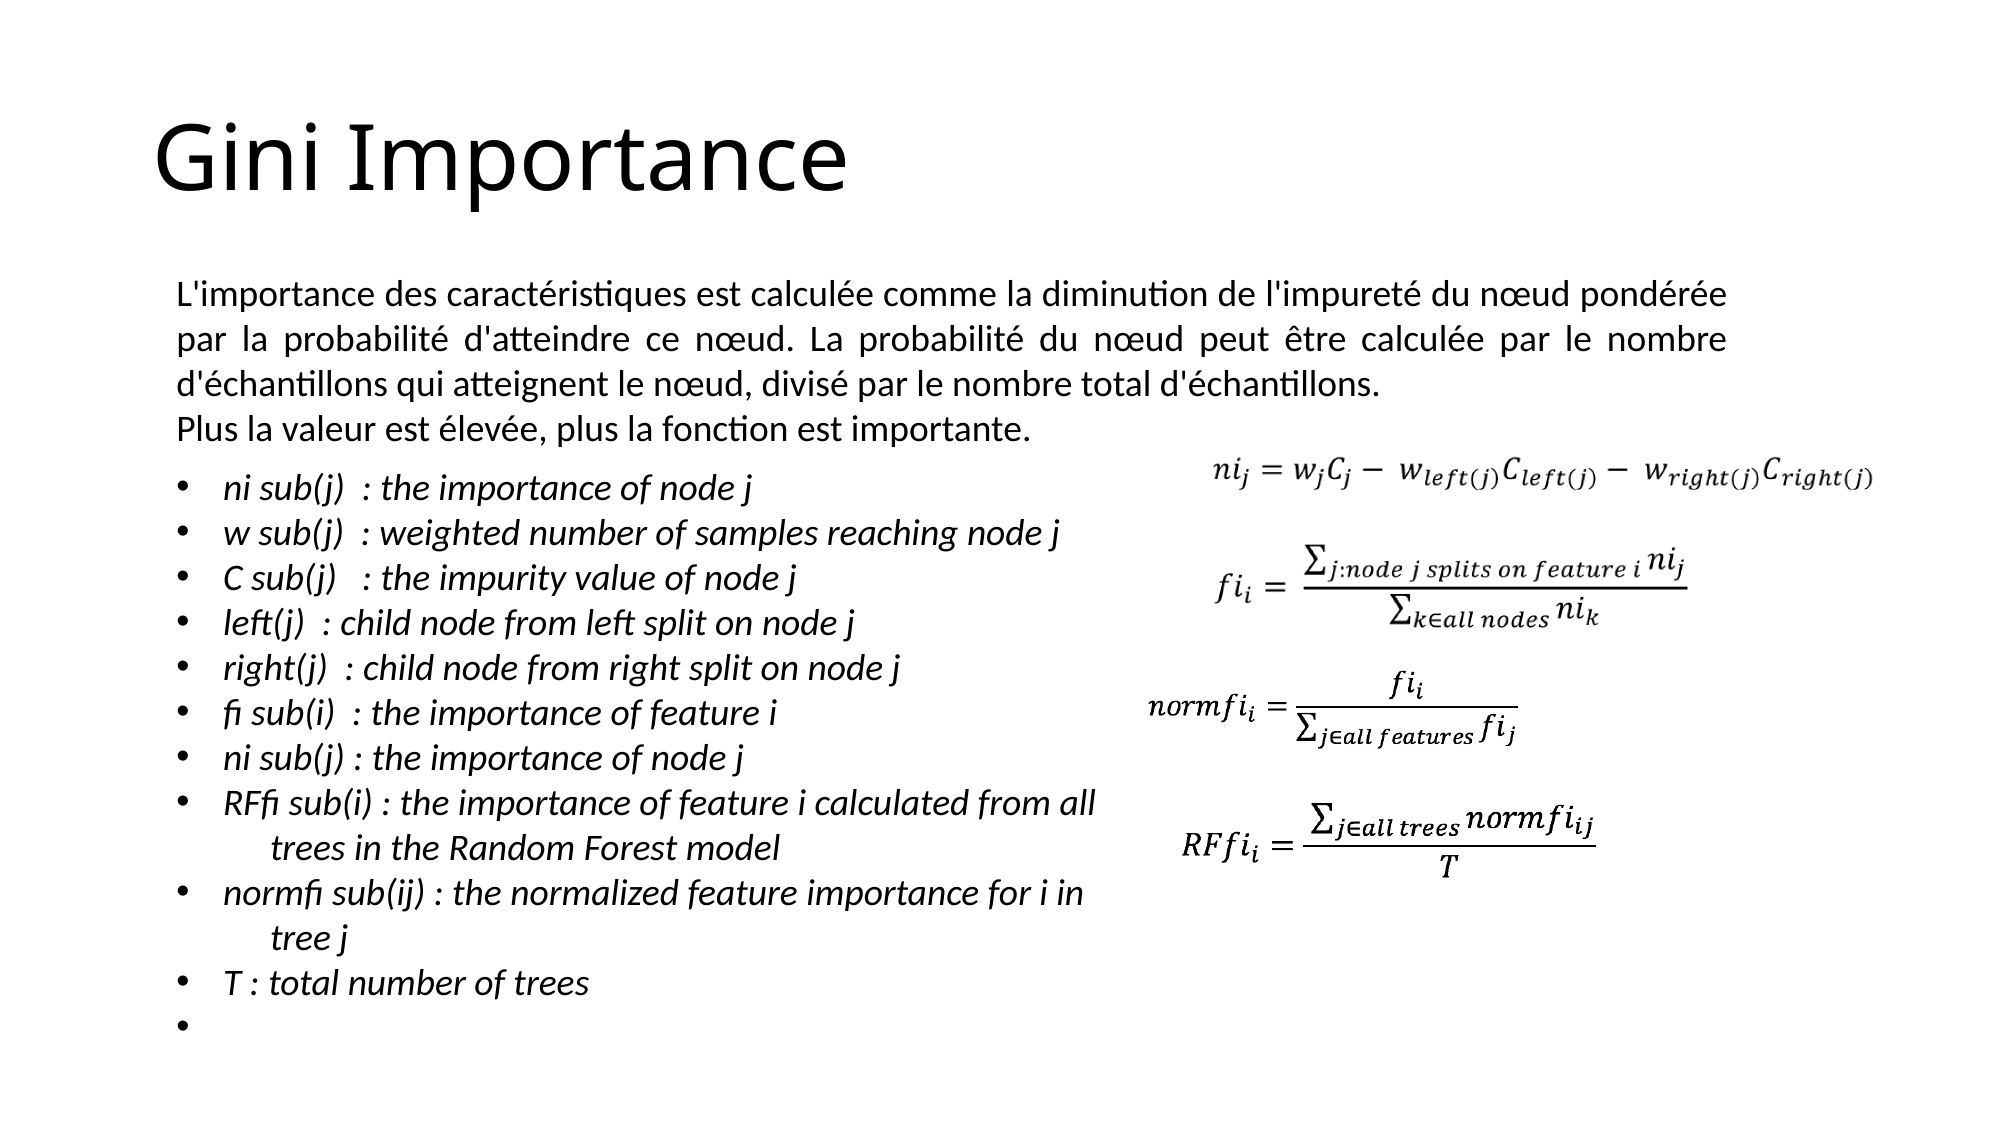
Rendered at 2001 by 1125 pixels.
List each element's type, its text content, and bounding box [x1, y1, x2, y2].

text_box ni sub(j) : the importance of node j w sub(j) : weighted number of samples reaching node j C sub(j) : the impurity value of node j left(j) : child node from left split on node j right(j) : child node from right split on node j fi sub(i) : the importance of feature i ni sub(j) : the importance of node j RFfi sub(i) : the importance of feature i calculated from all trees in the Random Forest model normfi sub(ij) : the normalized feature importance for i in tree j T : total number of trees [161, 456, 1161, 1101]
picture [1161, 416, 1913, 767]
text_box L'importance des caractéristiques est calculée comme la diminution de l'impureté du nœud pondérée par la probabilité d'atteindre ce nœud. La probabilité du nœud peut être calculée par le nombre d'échantillons qui atteignent le nœud, divisé par le nombre total d'échantillons. Plus la valeur est élevée, plus la fonction est importante. [161, 262, 1794, 457]
picture [1161, 768, 1796, 900]
title Gini Importance [137, 52, 1863, 270]
